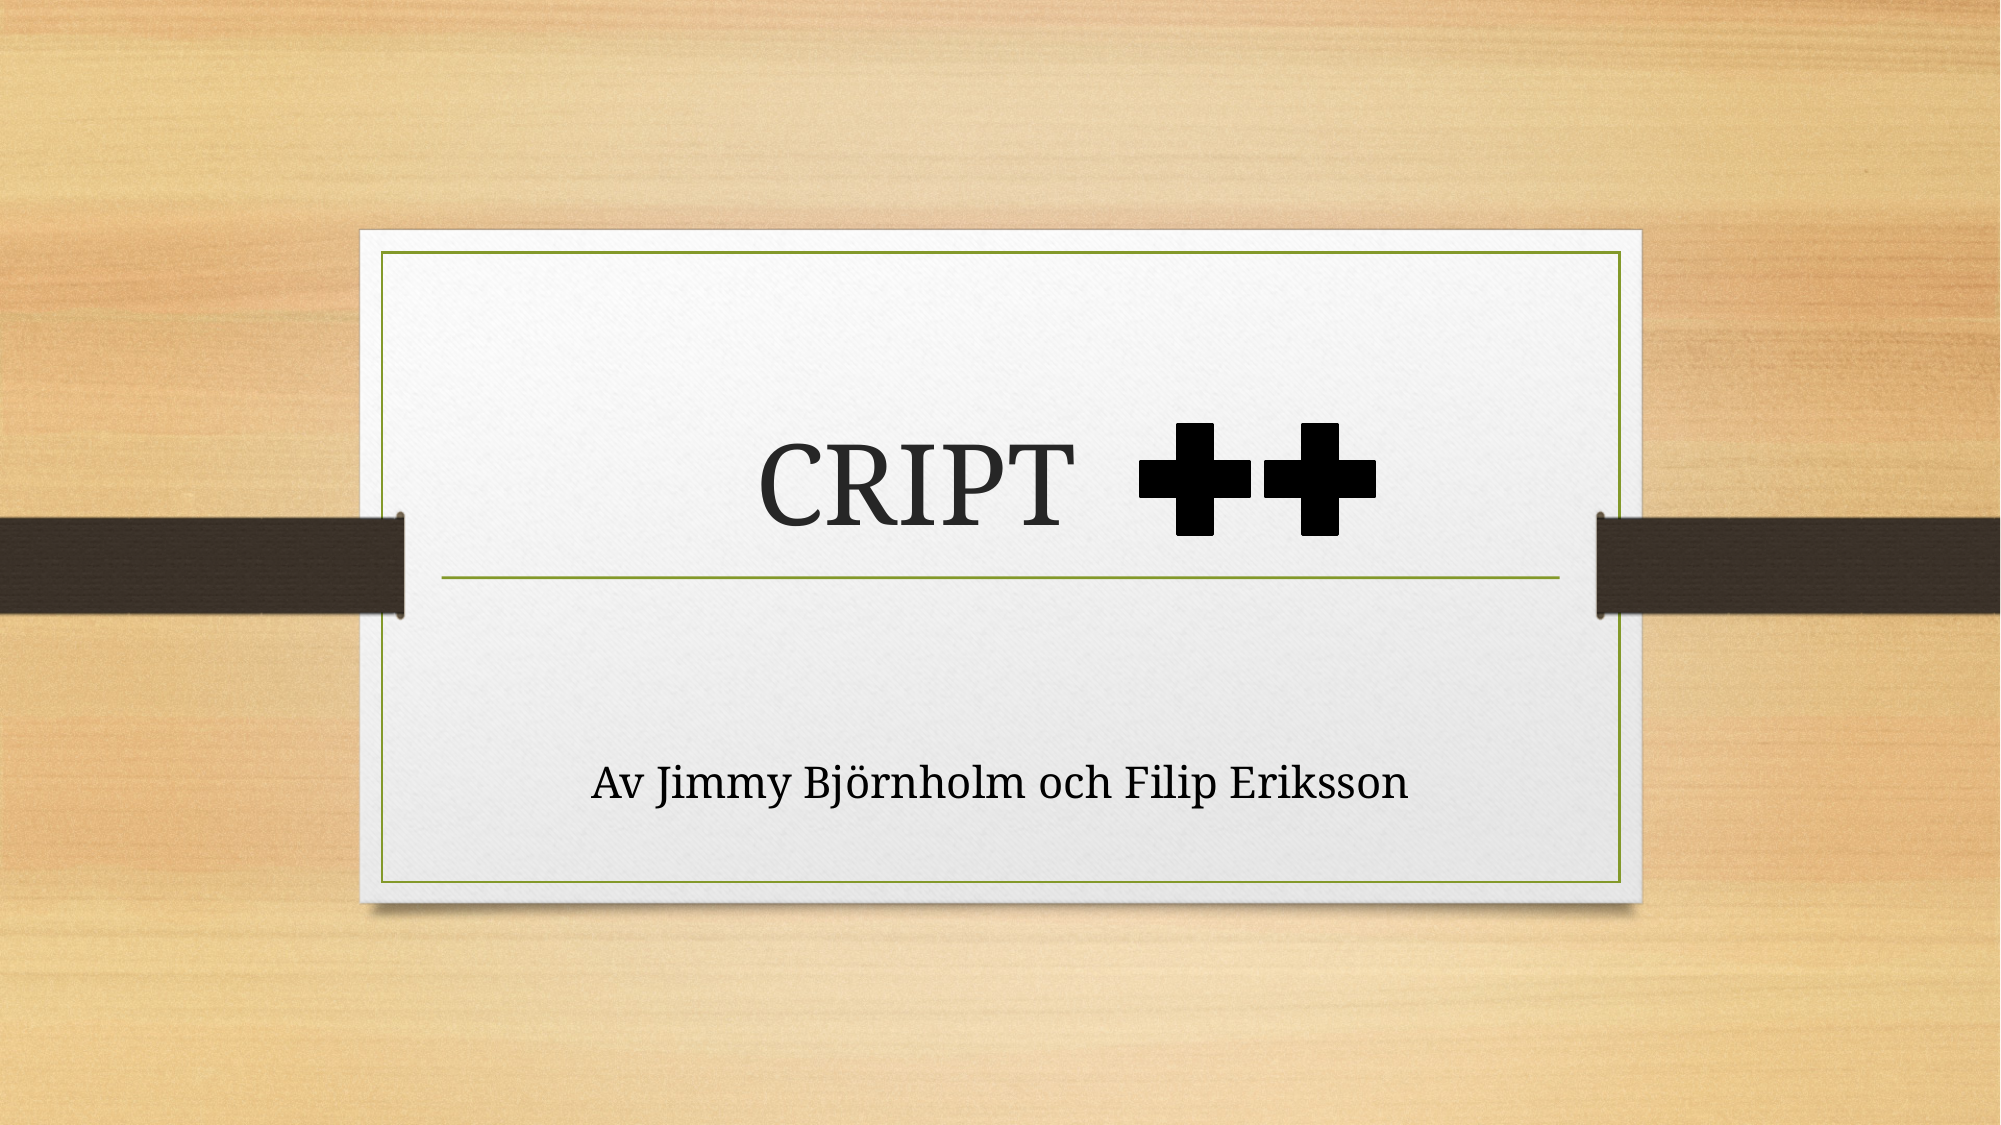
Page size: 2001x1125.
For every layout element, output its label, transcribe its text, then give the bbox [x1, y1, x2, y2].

text_box [1264, 424, 1376, 535]
title CRIPT [356, 306, 1475, 556]
picture [0, 0, 2001, 1125]
text_box [1139, 424, 1251, 535]
subtitle Av Jimmy Björnholm och Filip Eriksson [441, 600, 1560, 817]
